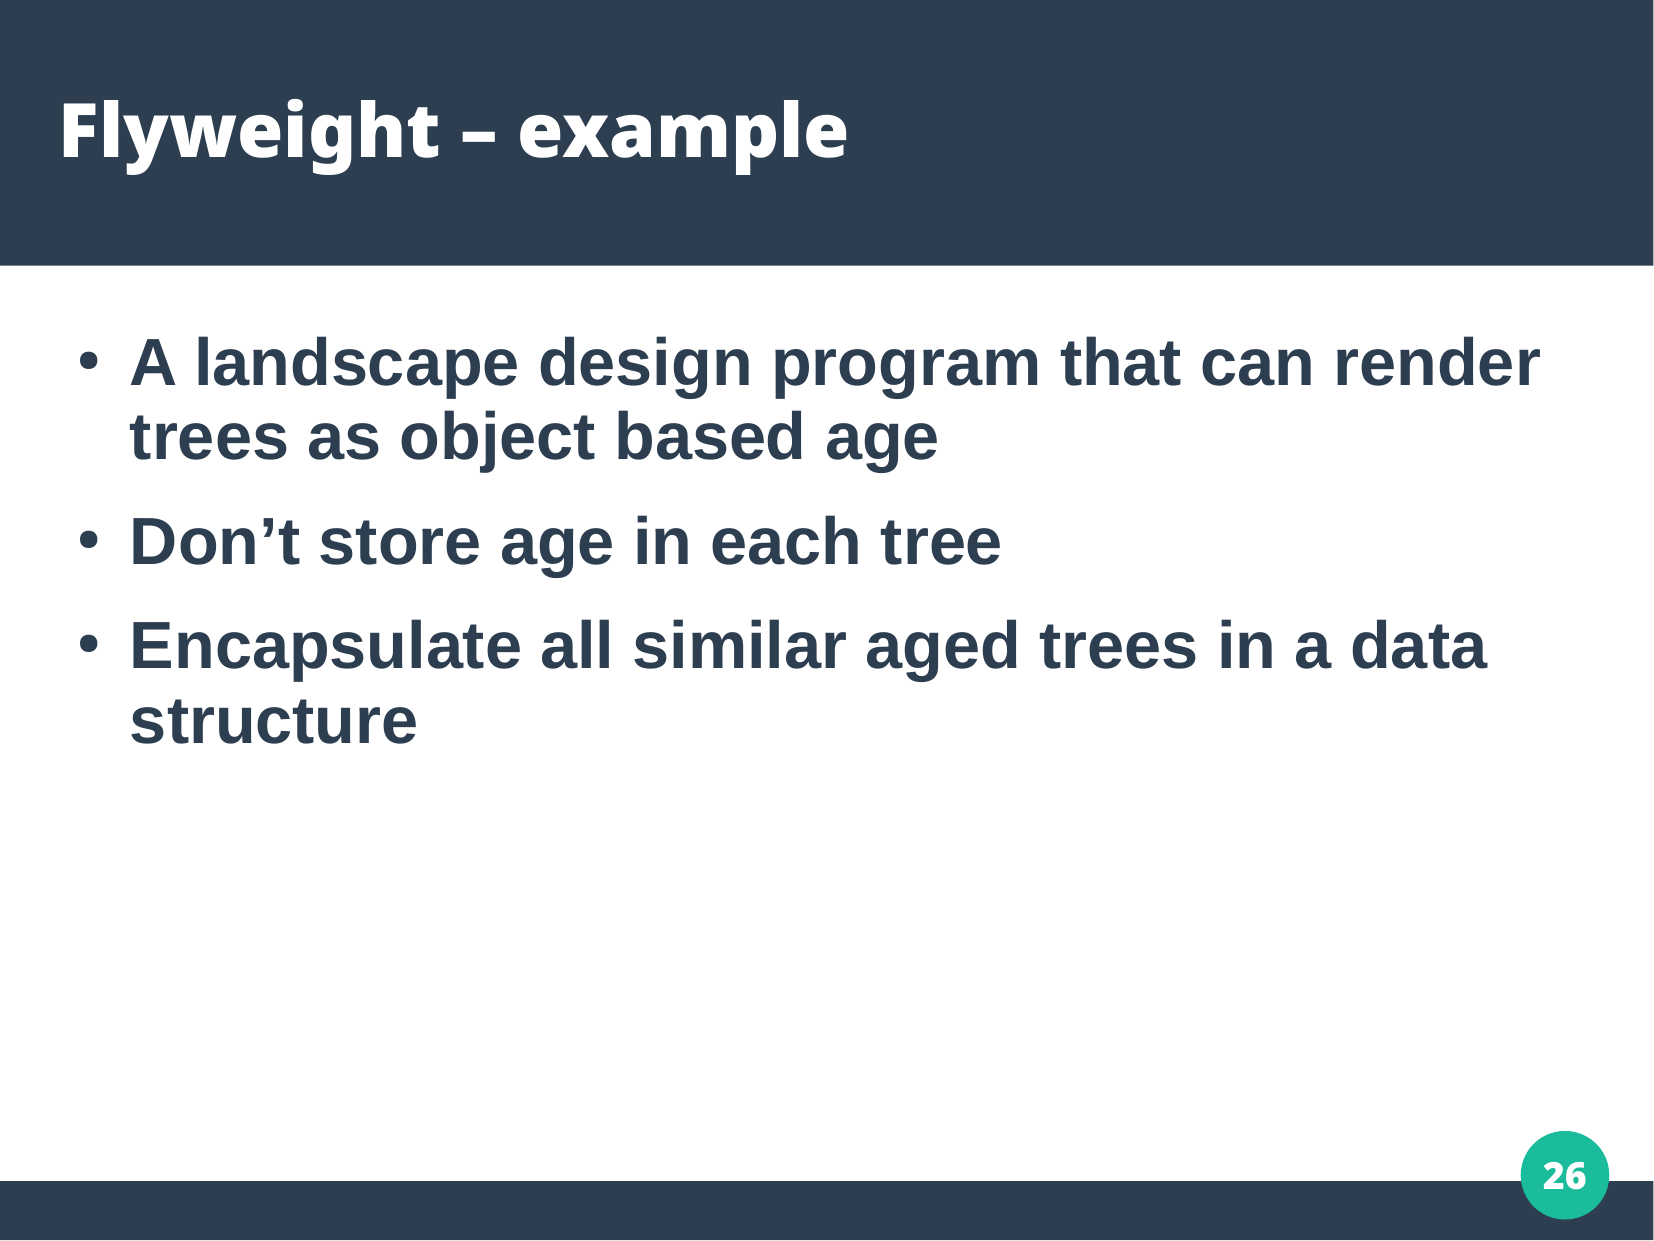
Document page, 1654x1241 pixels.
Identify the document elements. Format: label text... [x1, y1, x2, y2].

list A landscape design program that can render trees as object based age Don’t store age in each tree Encapsulate all similar aged trees in a data structure [59, 324, 1595, 1152]
title Flyweight – example [59, 49, 1595, 207]
